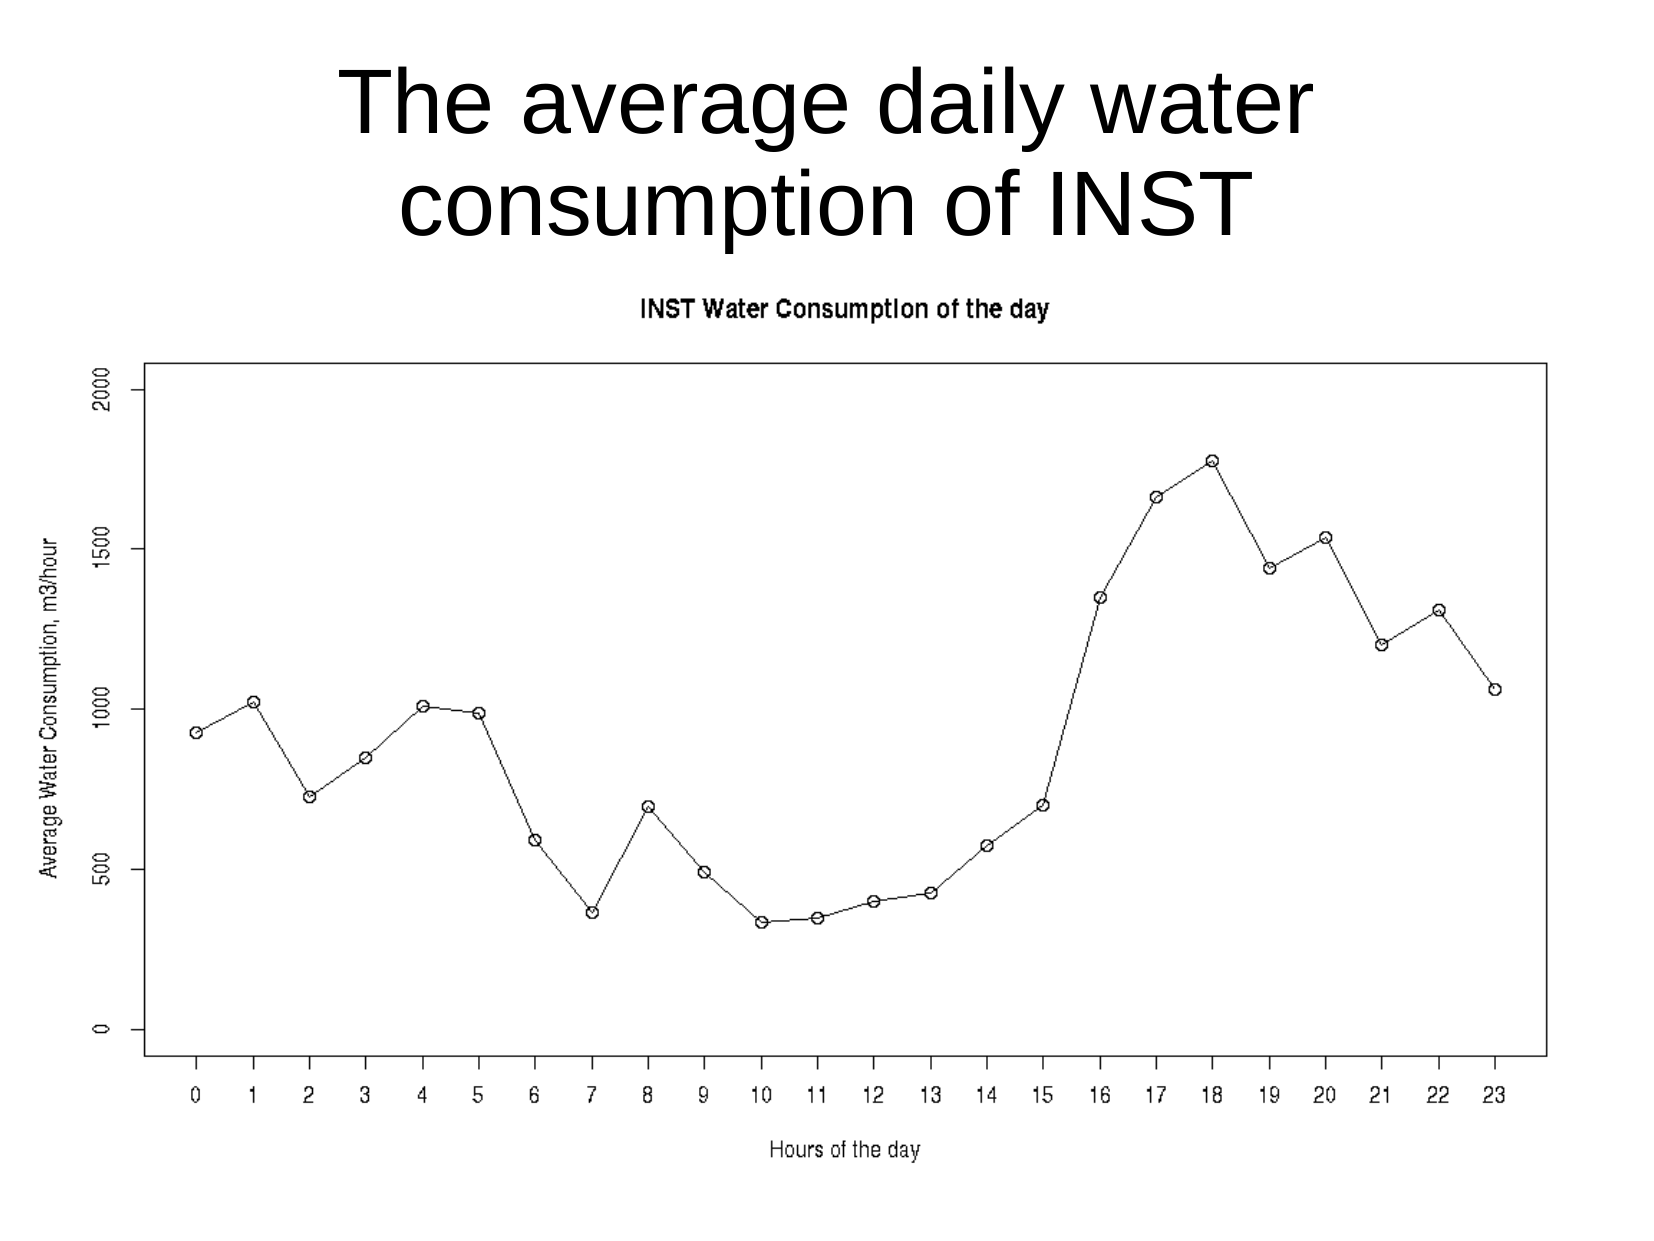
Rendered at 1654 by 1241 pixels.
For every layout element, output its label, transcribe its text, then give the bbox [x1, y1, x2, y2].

title The average daily water consumption of INST [82, 49, 1571, 257]
picture [35, 275, 1595, 1170]
